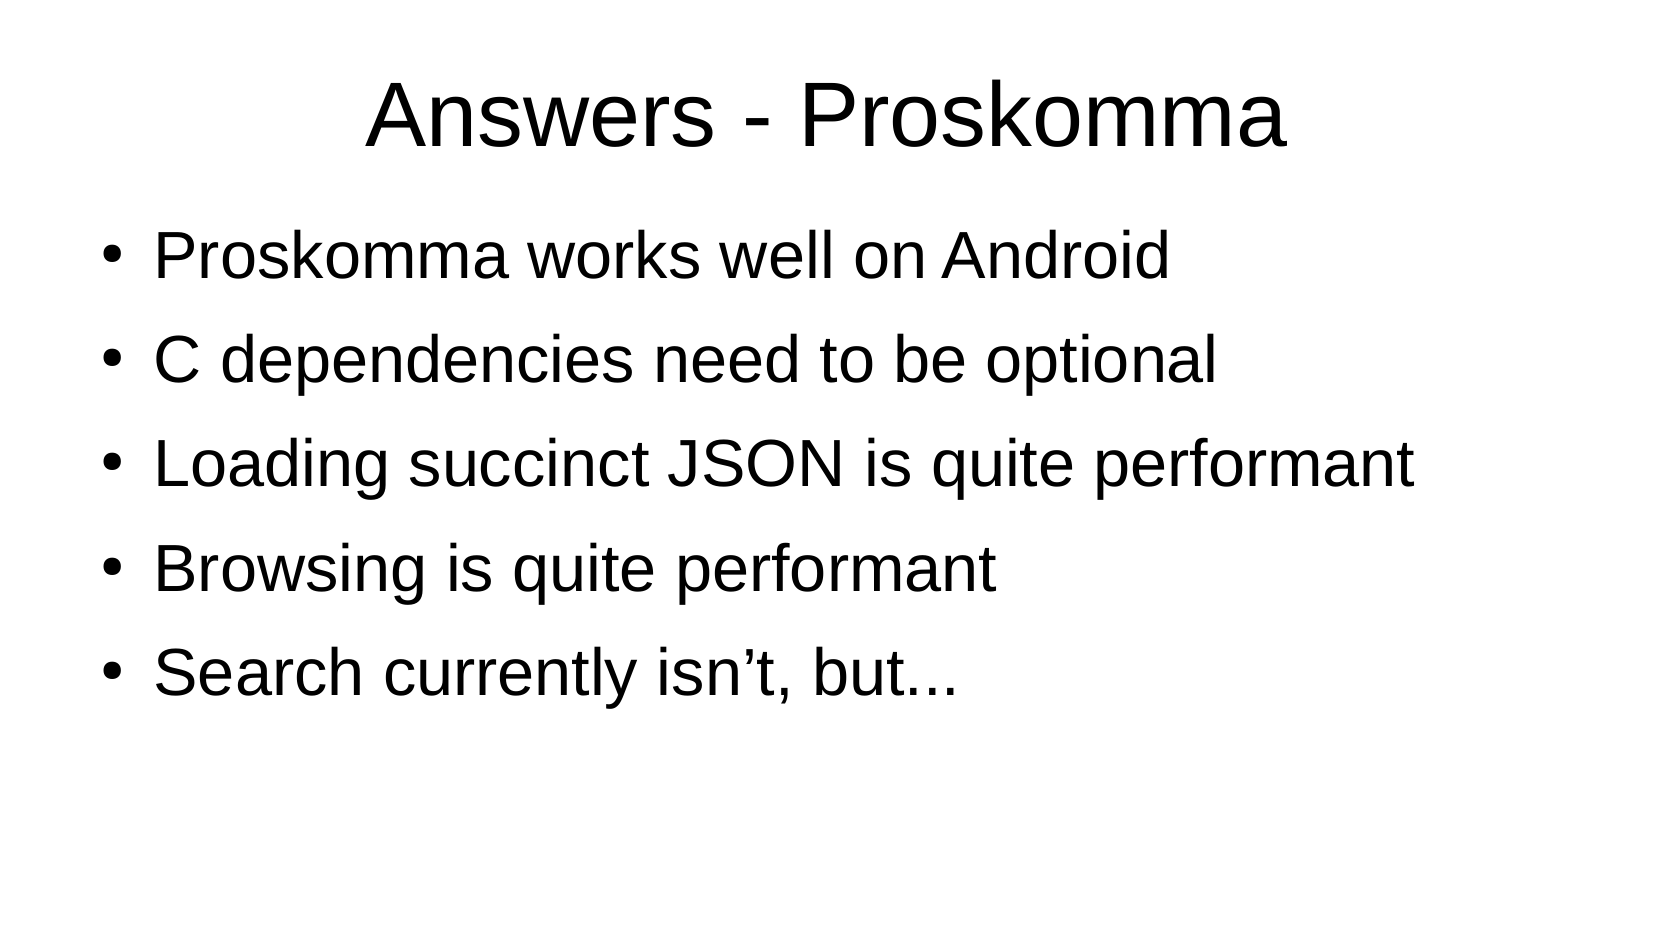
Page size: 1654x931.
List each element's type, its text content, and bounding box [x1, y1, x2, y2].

list Proskomma works well on Android C dependencies need to be optional Loading succinct JSON is quite performant Browsing is quite performant Search currently isn’t, but... [82, 217, 1571, 758]
title Answers - Proskomma [82, 37, 1571, 193]
